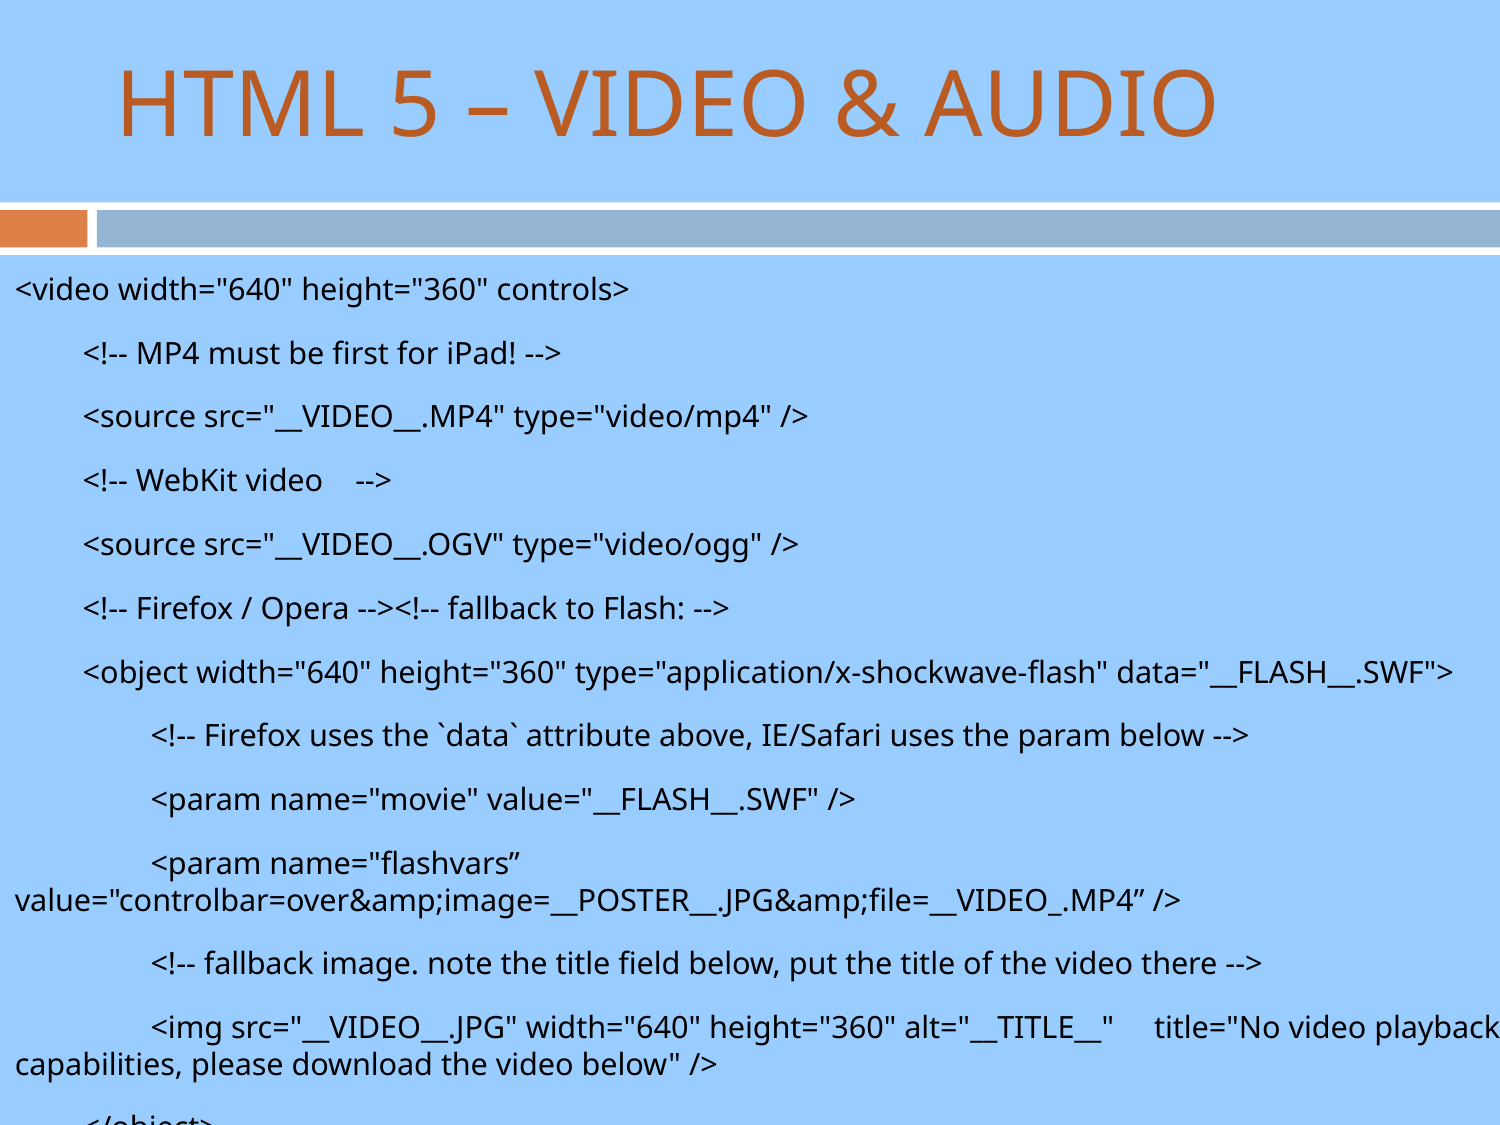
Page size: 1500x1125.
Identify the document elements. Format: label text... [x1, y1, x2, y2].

list <video width="640" height="360" controls> <!-- MP4 must be first for iPad! --> <source src="__VIDEO__.MP4" type="video/mp4" /> <!-- WebKit video --> <source src="__VIDEO__.OGV" type="video/ogg" /> <!-- Firefox / Opera --><!-- fallback to Flash: --> <object width="640" height="360" type="application/x-shockwave-flash" data="__FLASH__.SWF"> <!-- Firefox uses the `data` attribute above, IE/Safari uses the param below --> <param name="movie" value="__FLASH__.SWF" /> <param name="flashvars” value="controlbar=over&amp;image=__POSTER__.JPG&amp;file=__VIDEO_.MP4” /> <!-- fallback image. note the title field below, put the title of the video there --> <img src="__VIDEO__.JPG" width="640" height="360" alt="__TITLE__" title="No video playback capabilities, please download the video below" /> </object> </video> [0, 262, 1500, 1125]
title HTML 5 – VIDEO & AUDIO [100, 37, 1438, 200]
